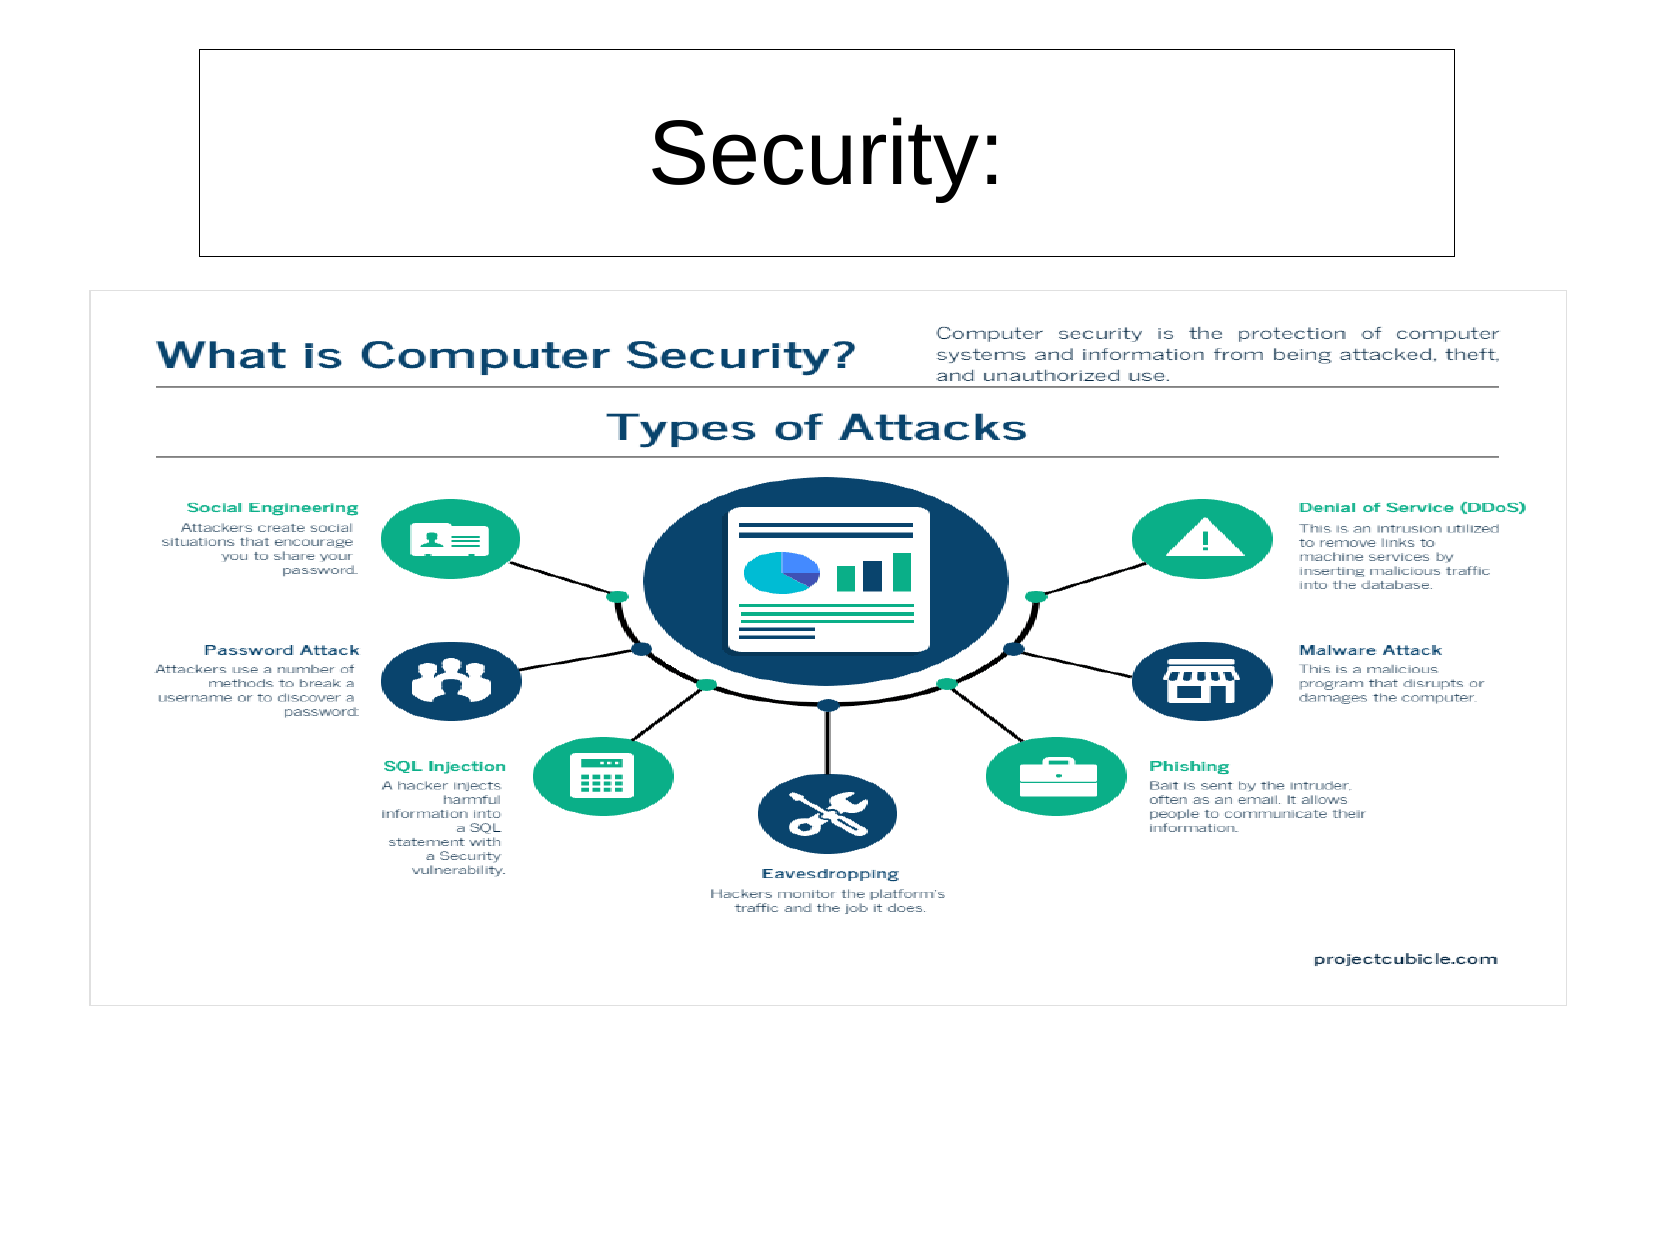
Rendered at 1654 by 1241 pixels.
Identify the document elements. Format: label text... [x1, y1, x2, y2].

picture [82, 290, 1571, 1010]
title Security: [199, 49, 1455, 257]
